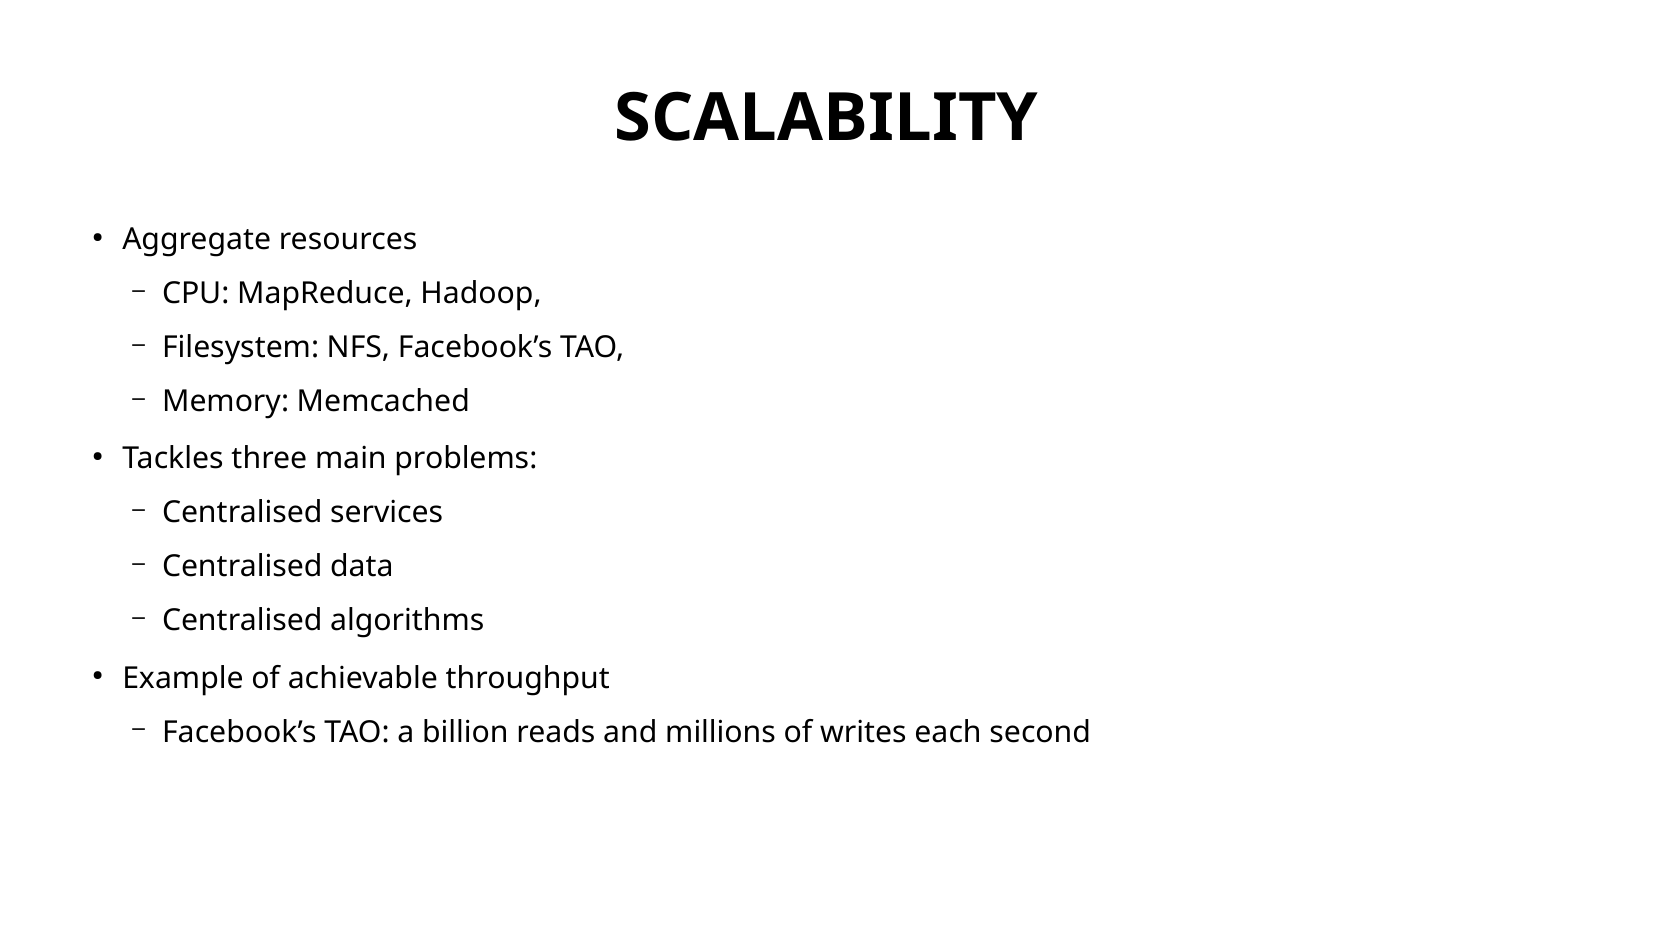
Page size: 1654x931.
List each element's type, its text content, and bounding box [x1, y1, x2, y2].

list Aggregate resources CPU: MapReduce, Hadoop, Filesystem: NFS, Facebook’s TAO, Memory: Memcached Tackles three main problems: Centralised services Centralised data Centralised algorithms Example of achievable throughput Facebook’s TAO: a billion reads and millions of writes each second [82, 217, 1571, 757]
title SCALABILITY [82, 36, 1571, 193]
